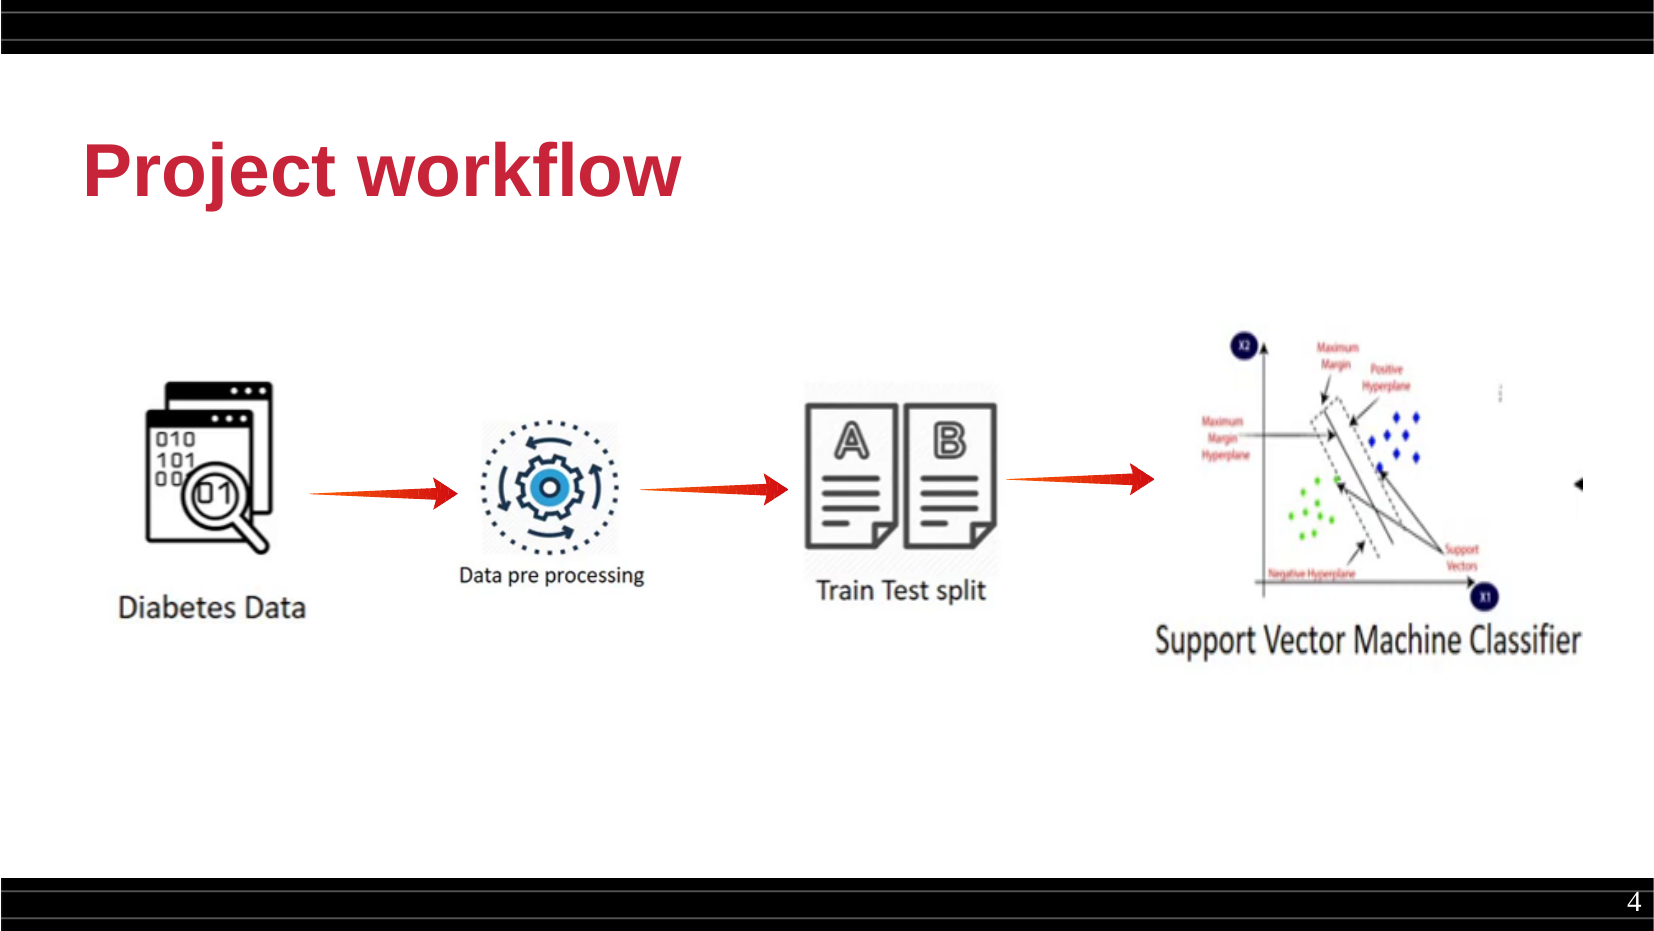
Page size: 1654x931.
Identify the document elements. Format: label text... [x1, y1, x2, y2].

picture [1, 878, 1654, 931]
title Project workflow [82, 92, 1571, 249]
picture [1, 0, 1654, 54]
picture [47, 295, 1583, 674]
